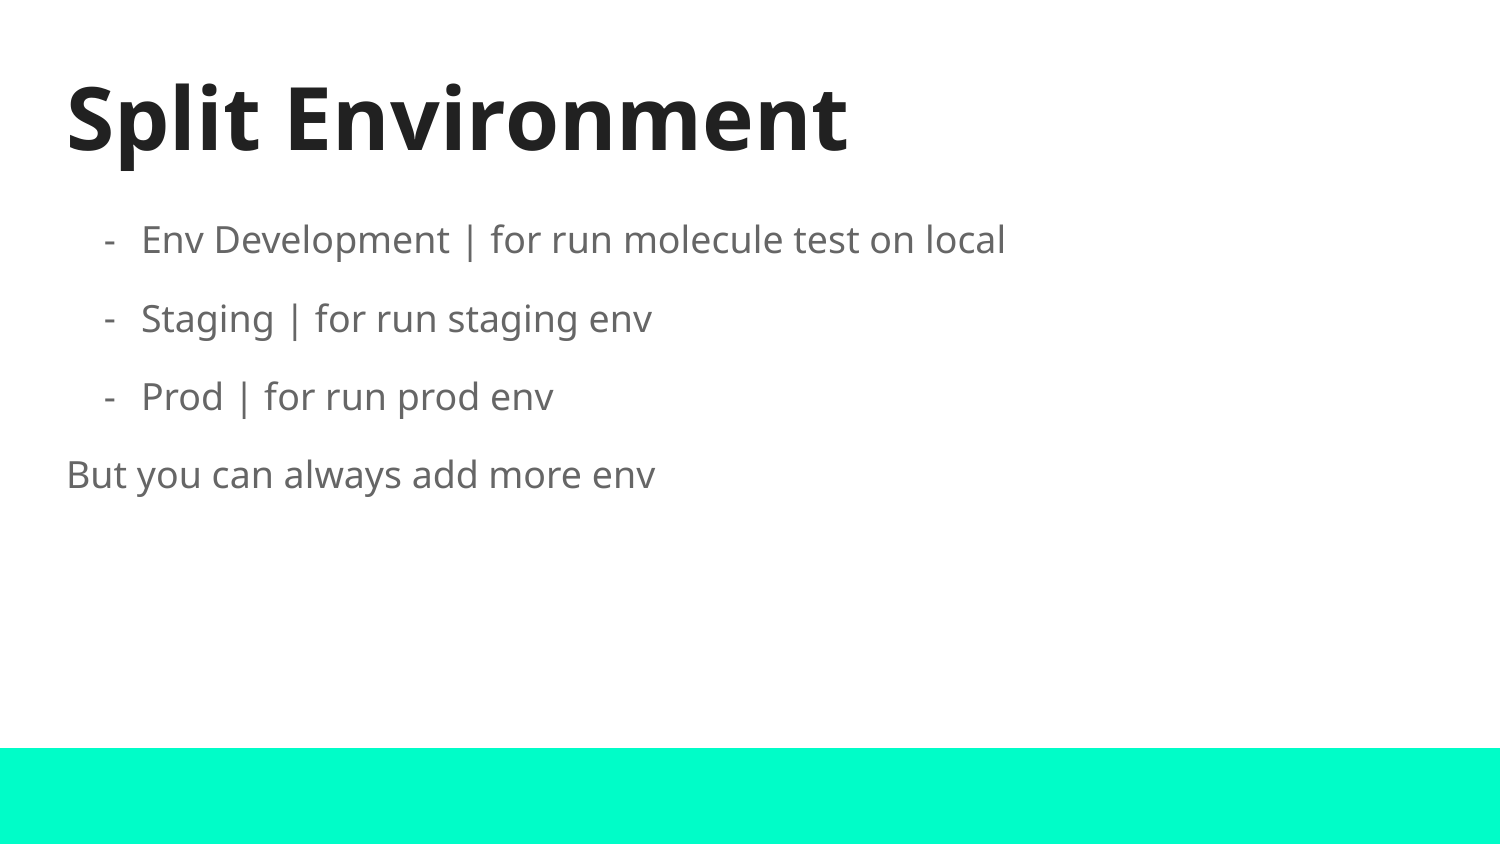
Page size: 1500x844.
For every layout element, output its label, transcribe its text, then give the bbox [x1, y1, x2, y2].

title Split Environment [51, 48, 1449, 180]
list Env Development | for run molecule test on local Staging | for run staging env Prod | for run prod env But you can always add more env [51, 201, 1449, 748]
